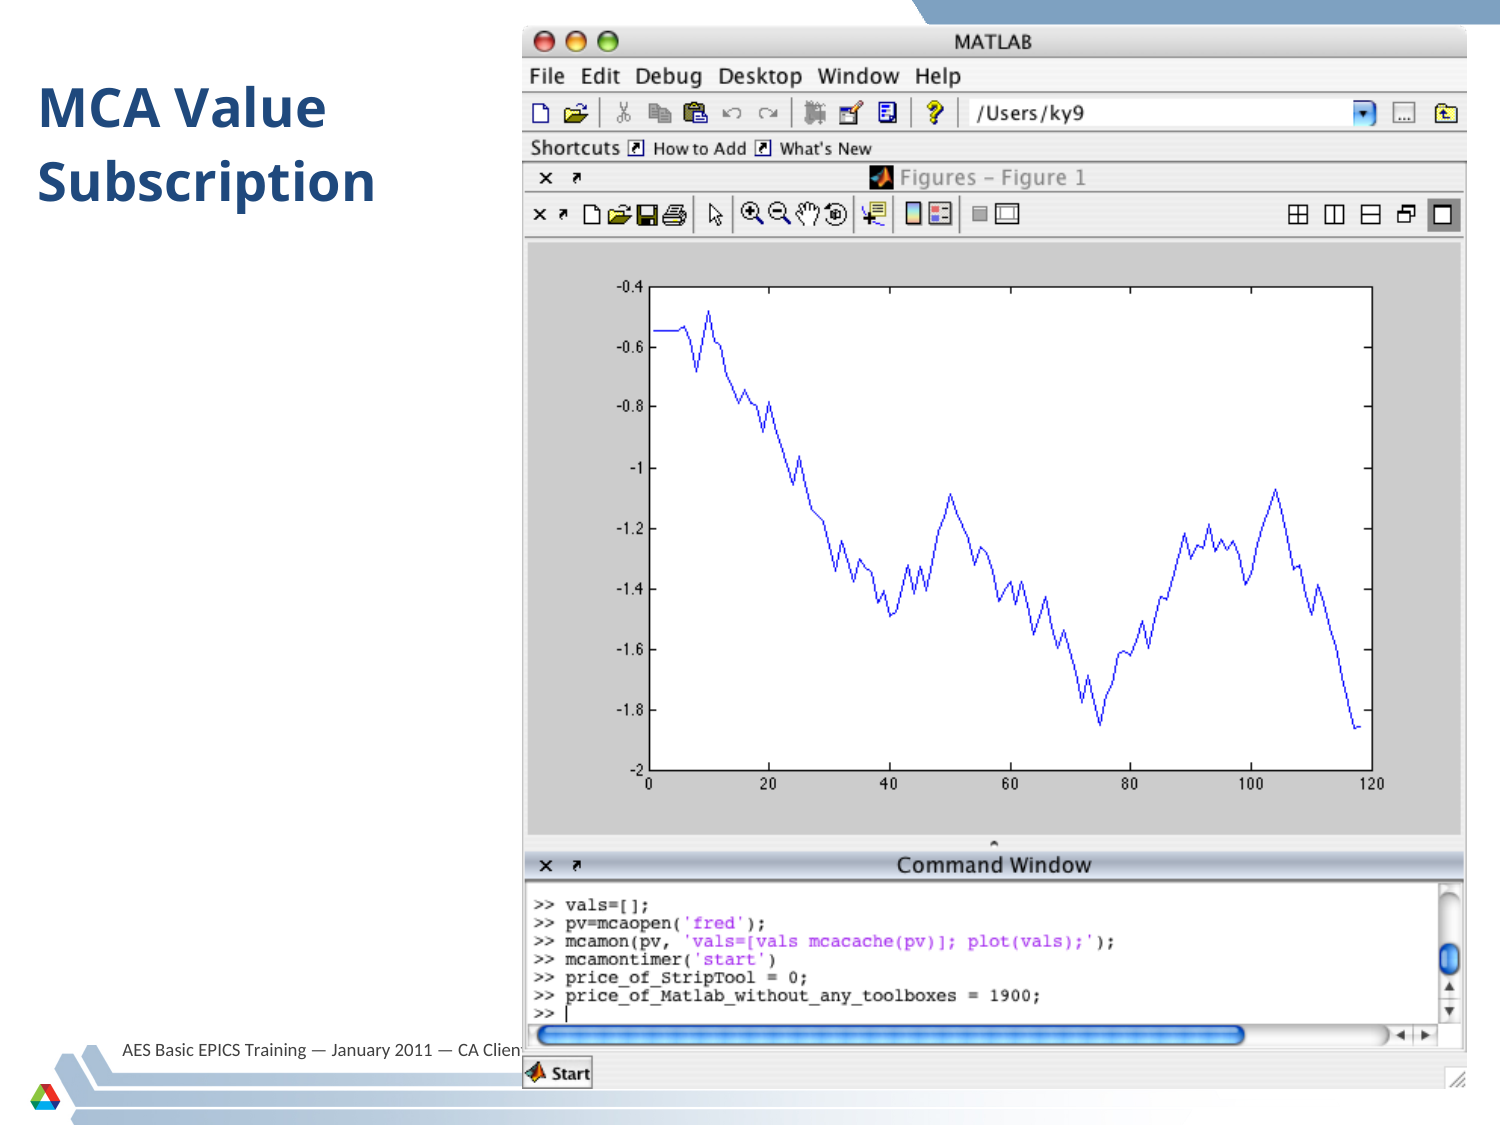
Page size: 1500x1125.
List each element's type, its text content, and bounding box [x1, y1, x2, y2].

title MCA Value Subscription [22, 26, 522, 261]
picture [0, 0, 1500, 1125]
